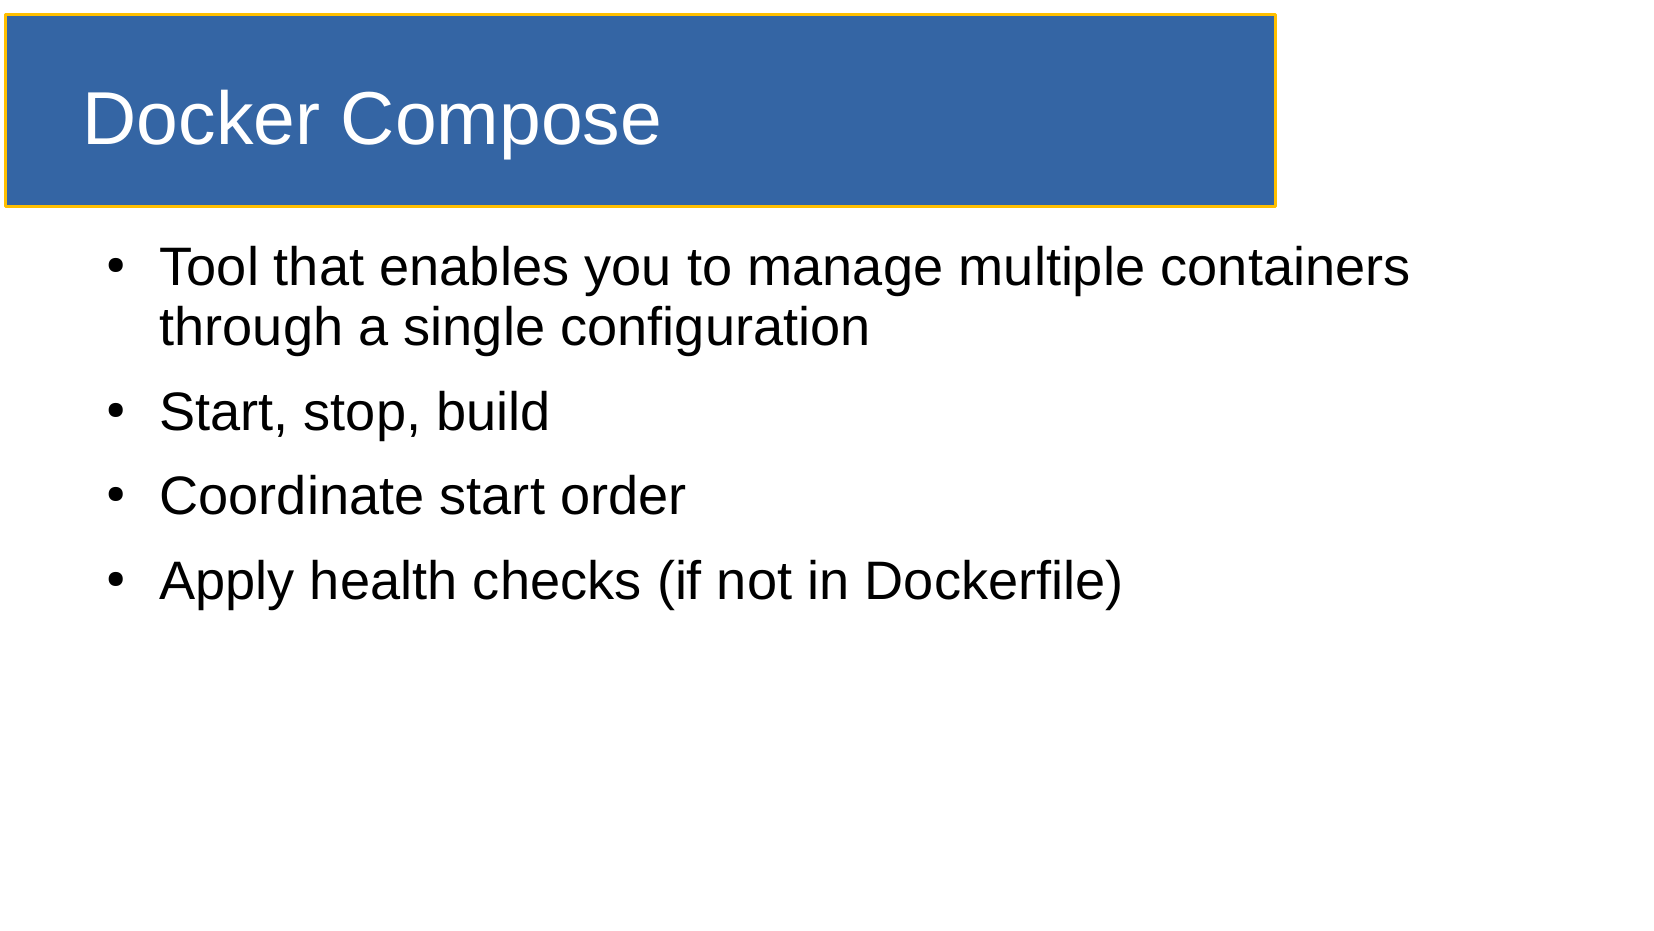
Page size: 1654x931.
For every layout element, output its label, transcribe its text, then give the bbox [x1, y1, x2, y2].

title Docker Compose [82, 44, 1235, 192]
list Tool that enables you to manage multiple containers through a single configuration Start, stop, build Coordinate start order Apply health checks (if not in Dockerfile) [88, 236, 1565, 798]
